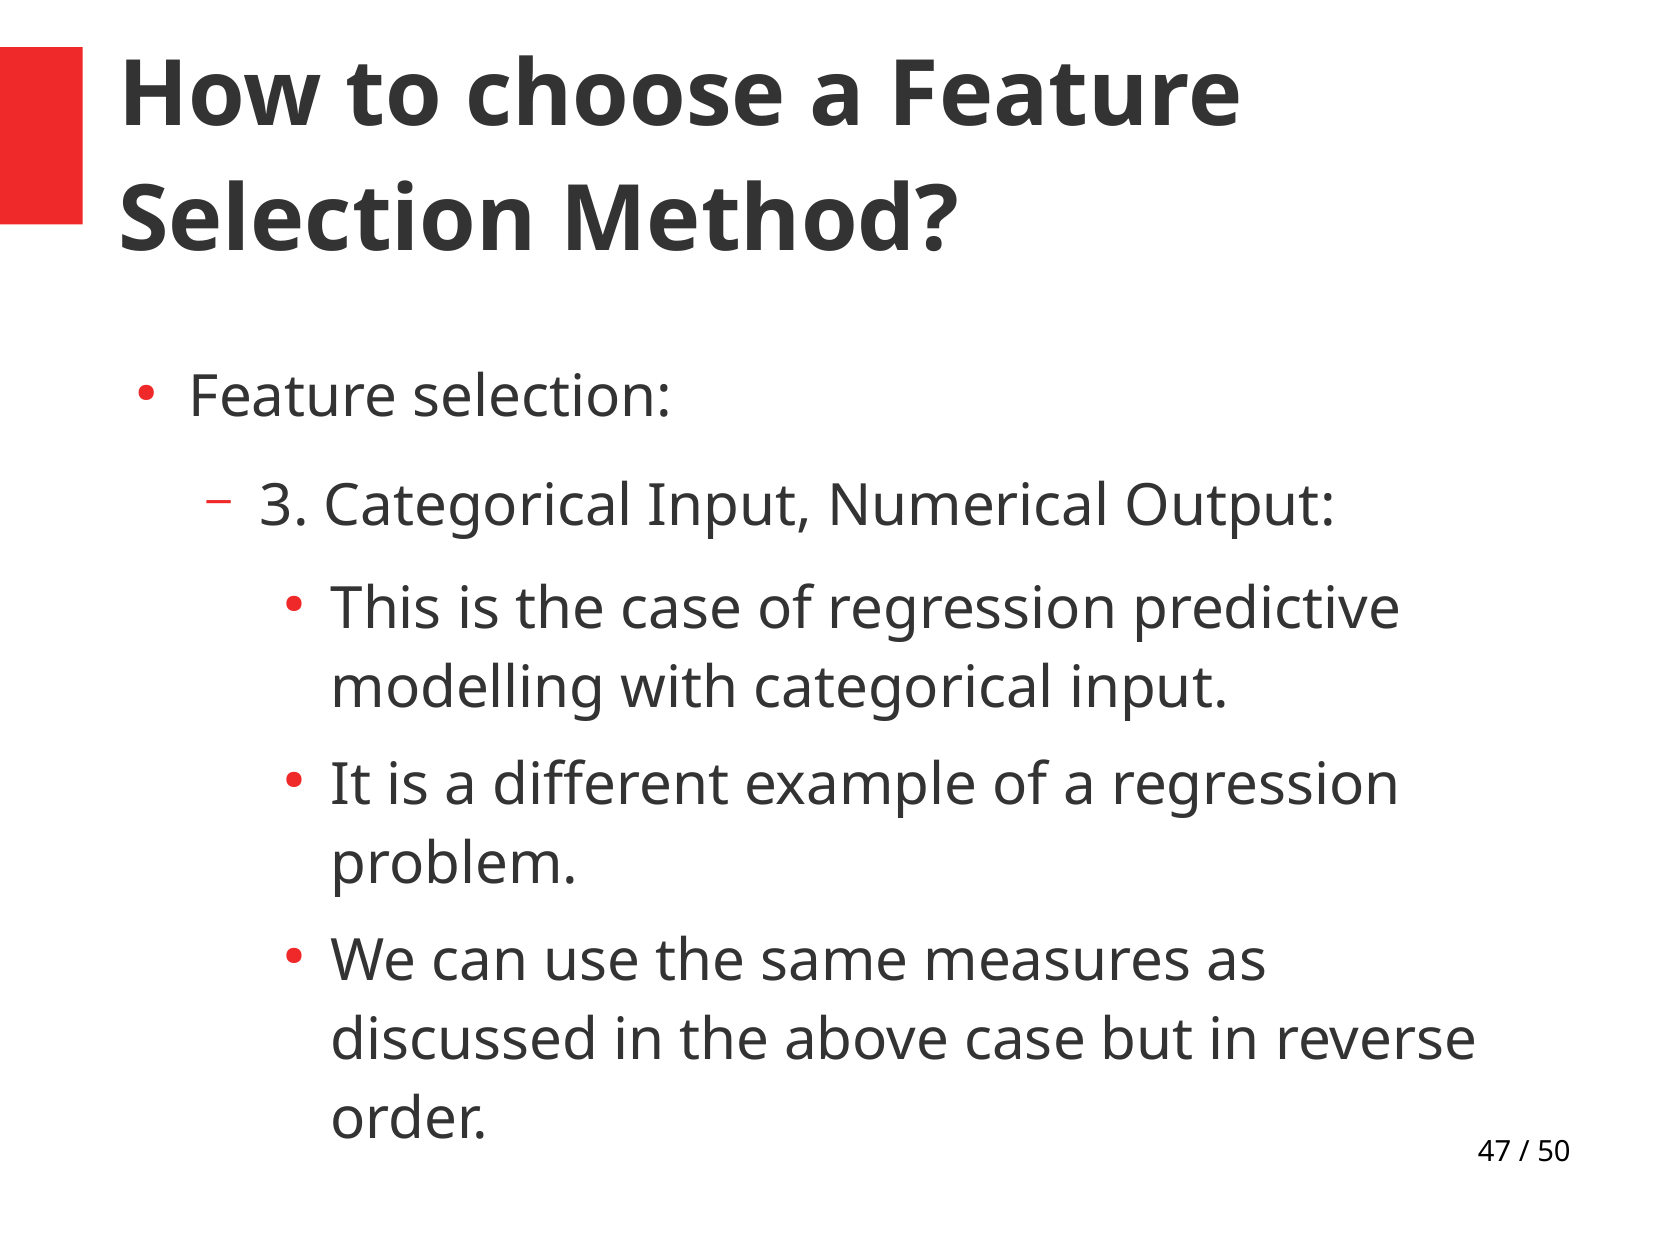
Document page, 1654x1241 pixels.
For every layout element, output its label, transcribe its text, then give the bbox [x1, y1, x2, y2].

title How to choose a Feature Selection Method? [118, 28, 1571, 278]
list Feature selection: 3. Categorical Input, Numerical Output: This is the case of regression predictive modelling with categorical input. It is a different example of a regression problem. We can use the same measures as discussed in the above case but in reverse order. [118, 354, 1536, 1074]
